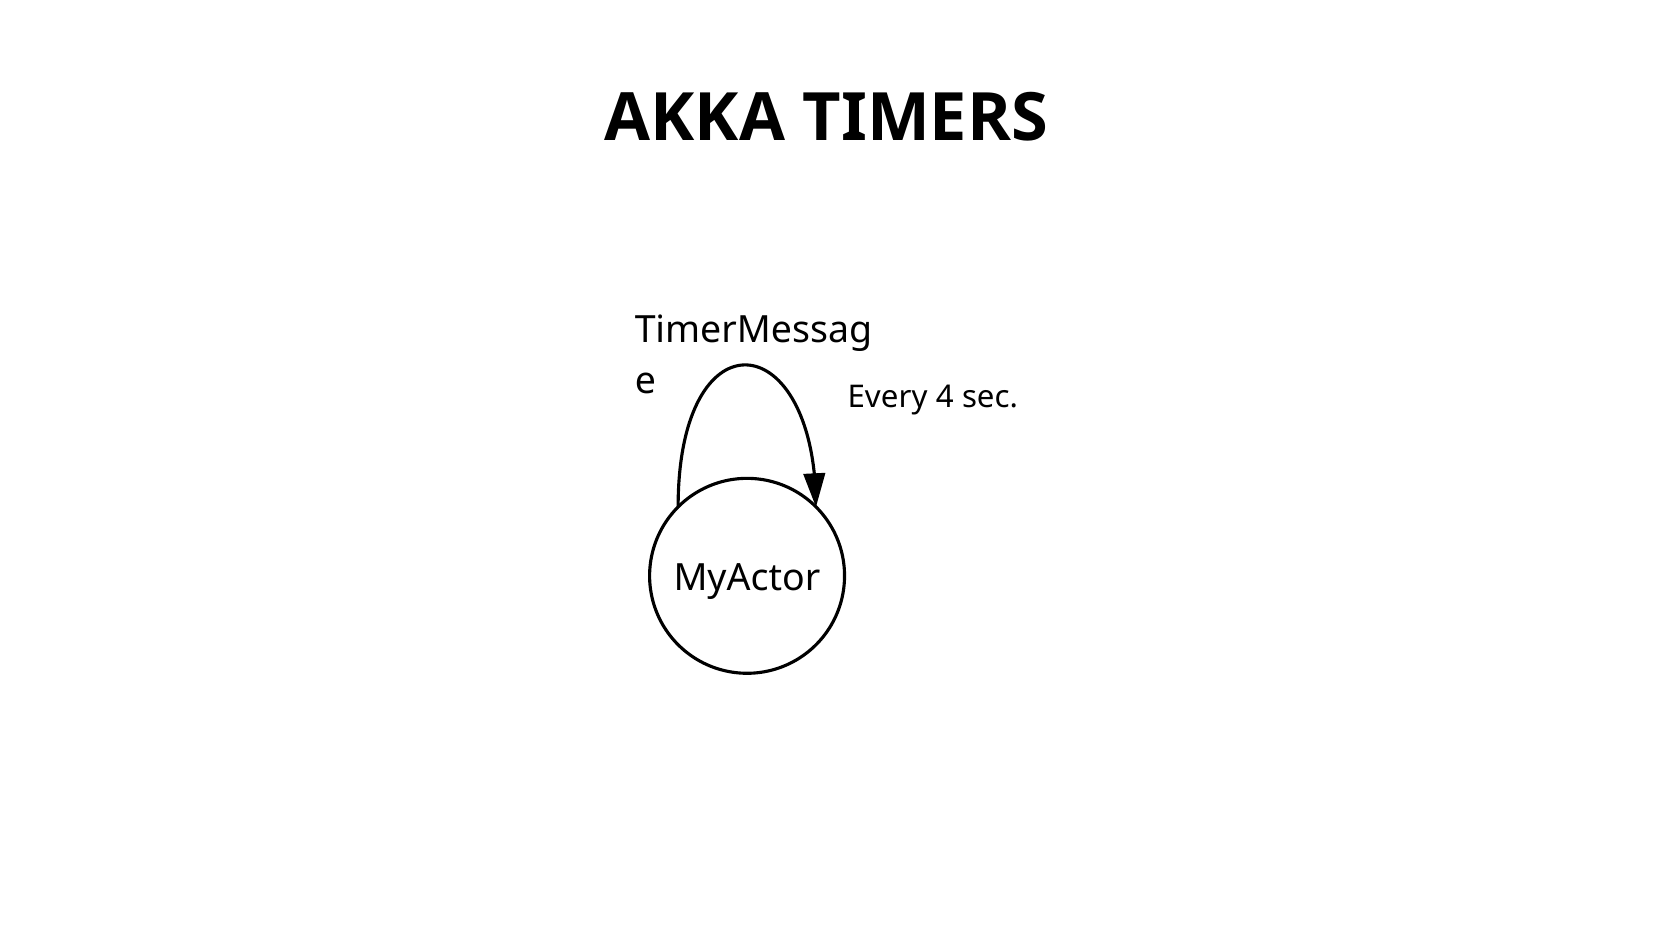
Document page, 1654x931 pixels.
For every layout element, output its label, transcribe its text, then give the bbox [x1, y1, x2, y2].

text_box TimerMessage [620, 295, 898, 367]
title AKKA TIMERS [82, 36, 1571, 193]
text_box MyActor [649, 478, 845, 674]
text_box Every 4 sec. [832, 366, 1081, 419]
